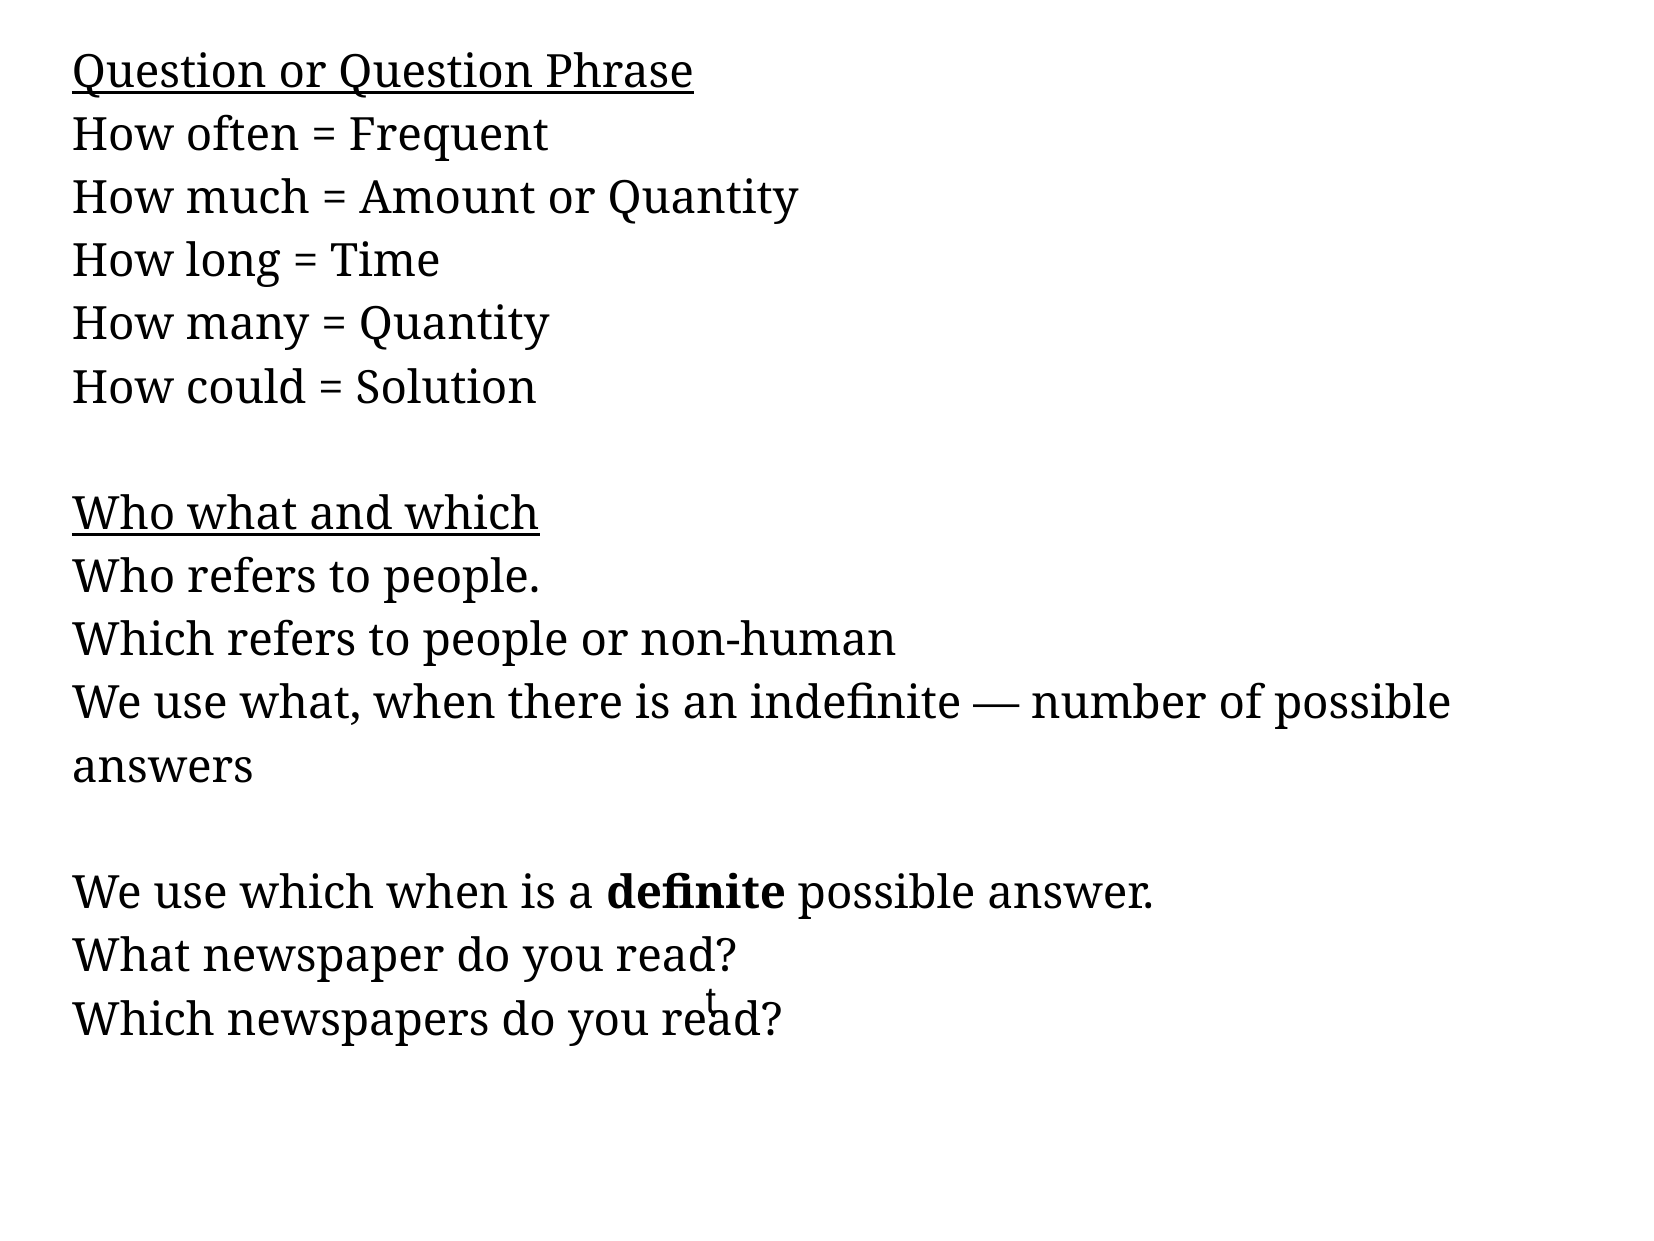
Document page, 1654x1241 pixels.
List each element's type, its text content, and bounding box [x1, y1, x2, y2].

text_box Question or Question Phrase How often = Frequent How much = Amount or Quantity How long = Time How many = Quantity How could = Solution Who what and which Who refers to people. Which refers to people or non-human We use what, when there is an indefinite — number of possible answers We use which when is a definite possible answer. What newspaper do you read? Which newspapers do you read? [71, 31, 1560, 1140]
text_box t [690, 972, 731, 1029]
